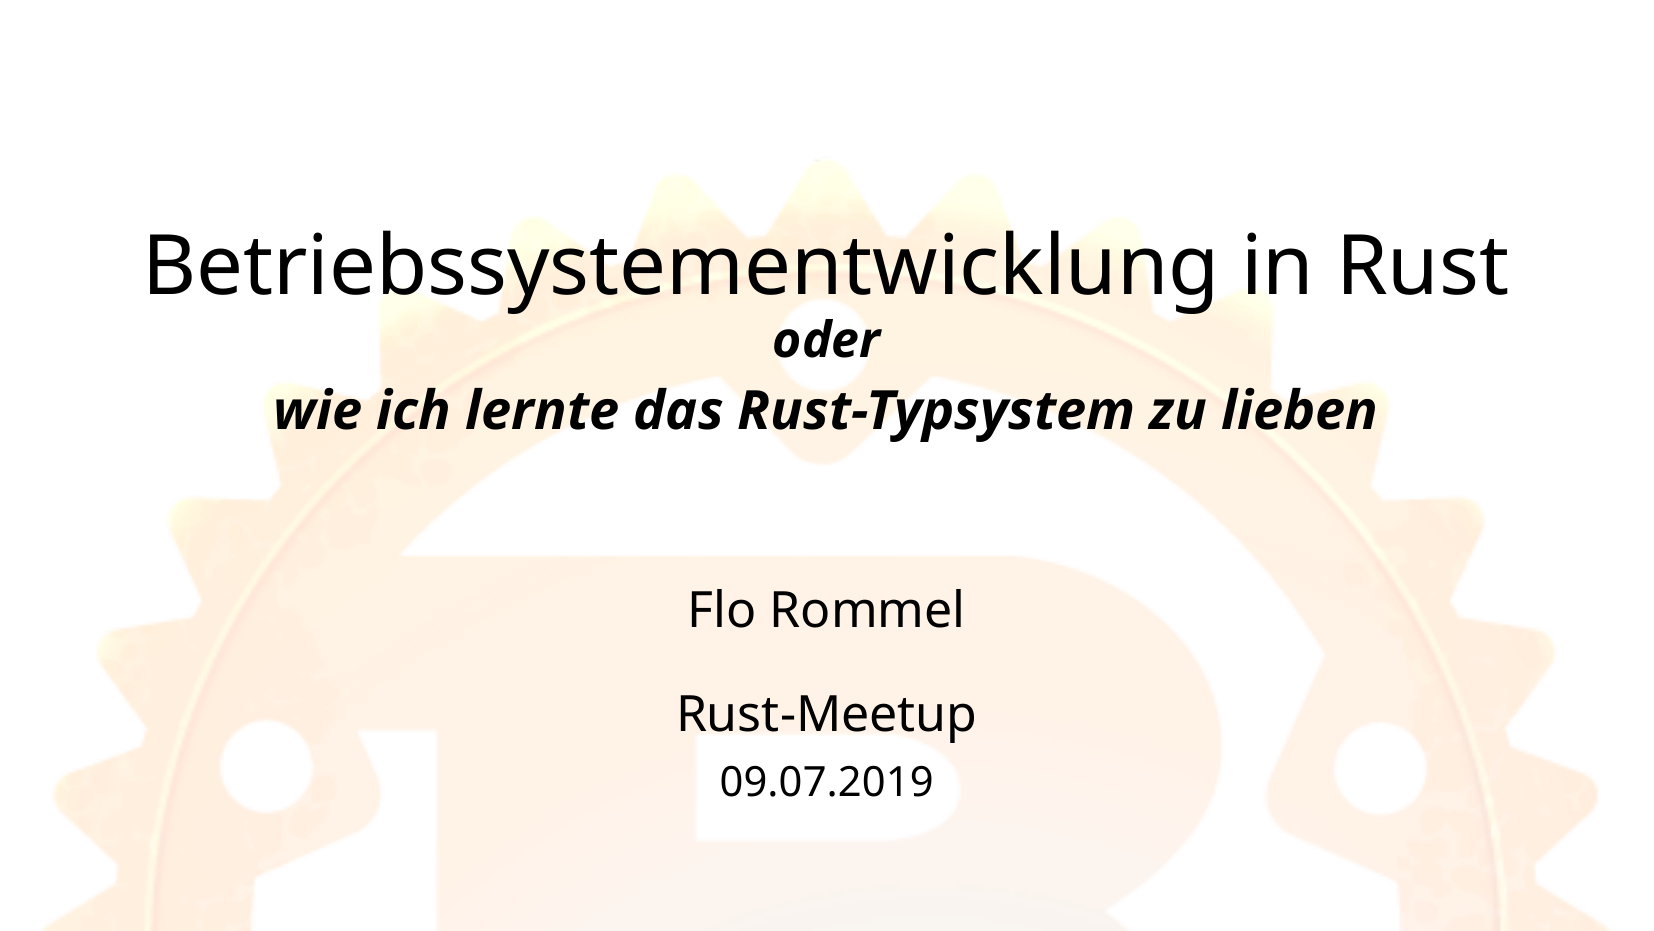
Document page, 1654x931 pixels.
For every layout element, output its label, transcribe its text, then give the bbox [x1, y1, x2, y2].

picture [23, 149, 1630, 931]
title Betriebssystementwicklung in Rust [82, 184, 1571, 296]
subtitle Flo Rommel Rust-Meetup 09.07.2019 [82, 531, 1571, 852]
title oder wie ich lernte das Rust-Typsystem zu lieben [82, 296, 1571, 453]
